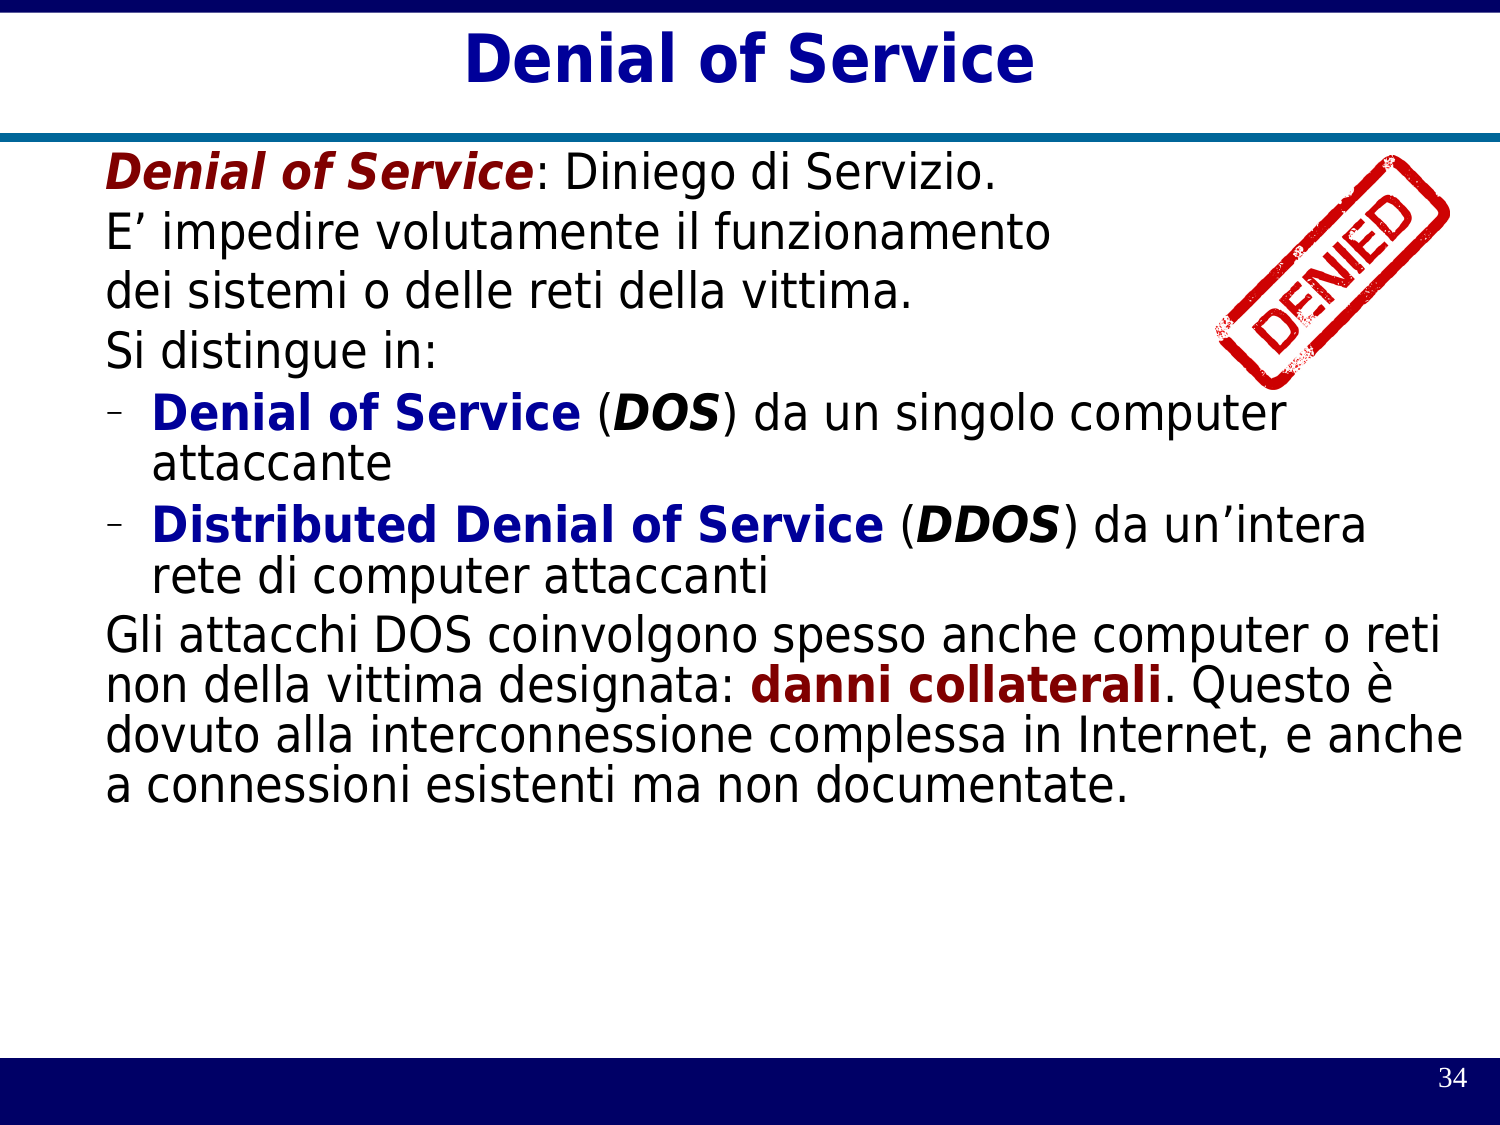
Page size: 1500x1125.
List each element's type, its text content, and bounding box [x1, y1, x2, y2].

list Denial of Service: Diniego di Servizio. E’ impedire volutamente il funzionamento dei sistemi o delle reti della vittima. Si distingue in: Denial of Service (DOS) da un singolo computer attaccante Distributed Denial of Service (DDOS) da un’intera rete di computer attaccanti Gli attacchi DOS coinvolgono spesso anche computer o reti non della vittima designata: danni collaterali. Questo è dovuto alla interconnessione complessa in Internet, e anche a connessioni esistenti ma non documentate. [30, 149, 1471, 1021]
title Denial of Service [30, 0, 1471, 126]
picture [1215, 155, 1450, 390]
